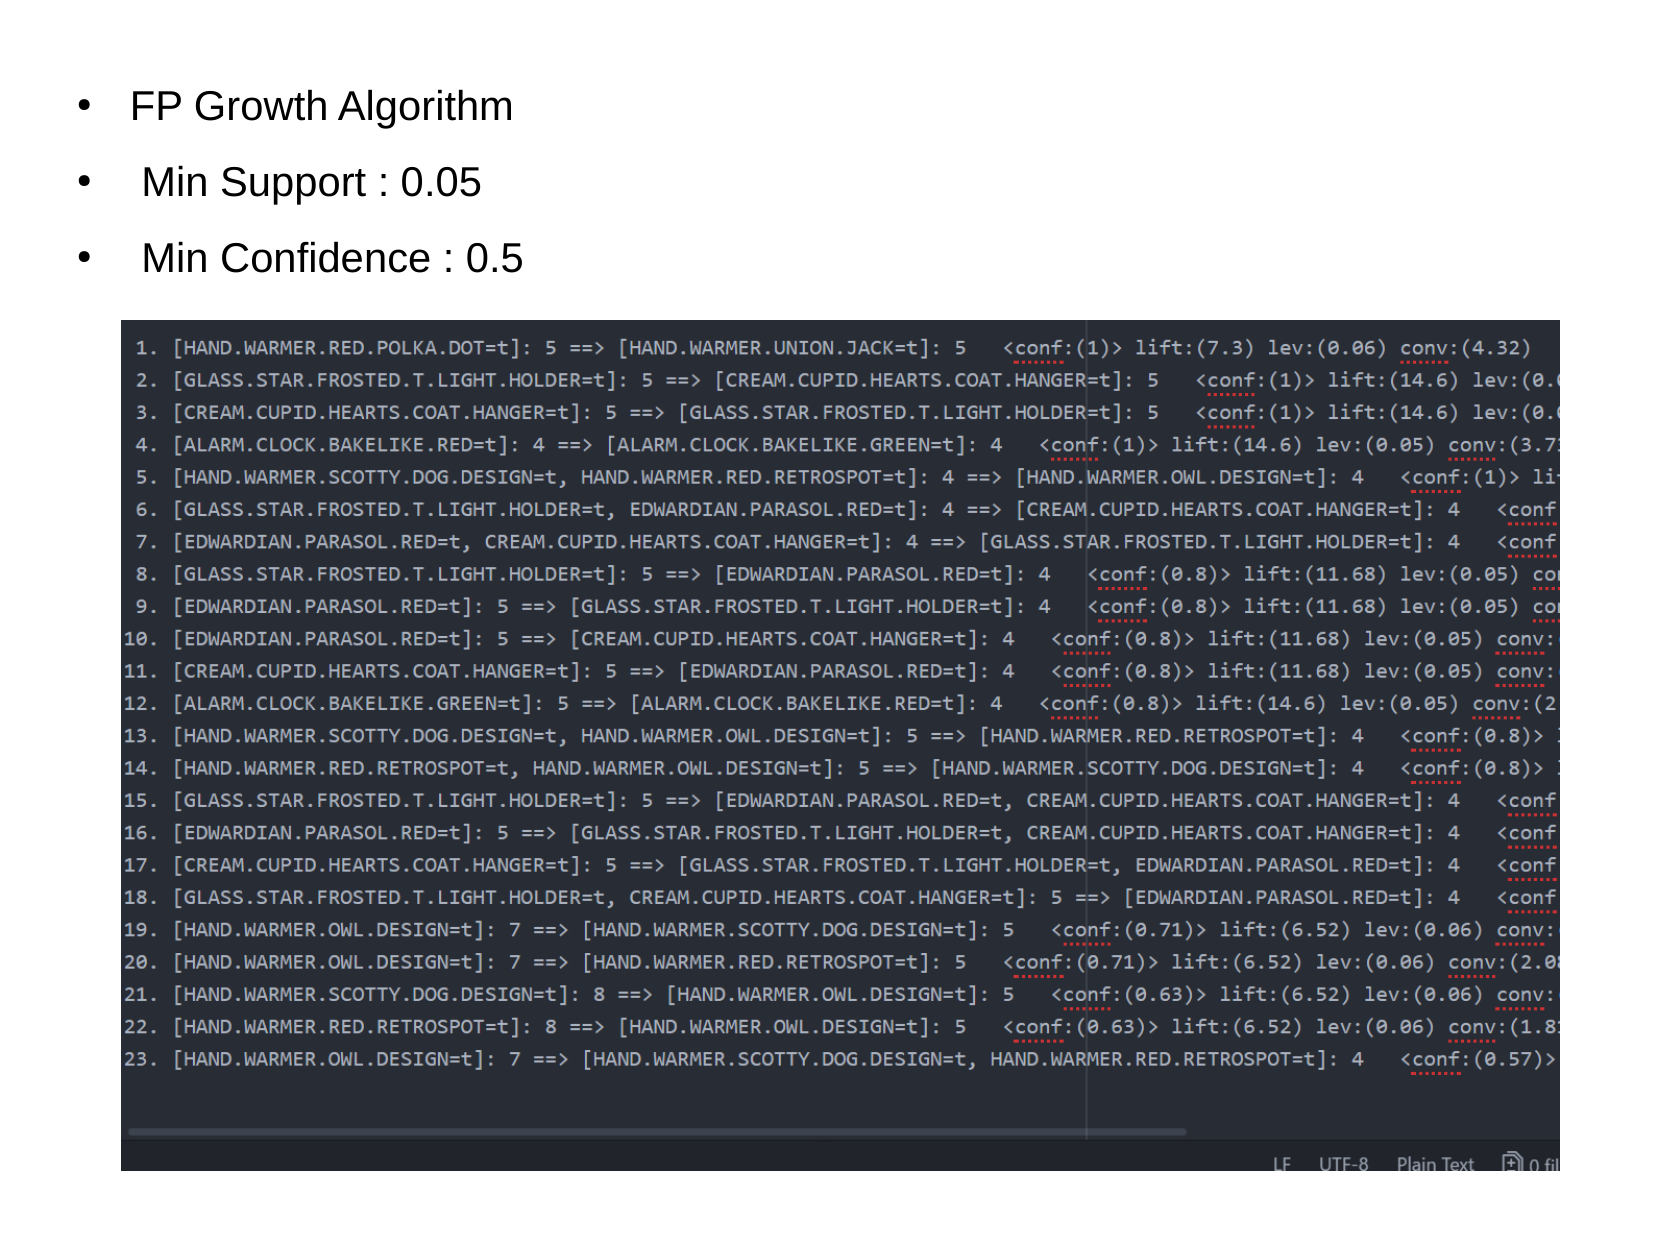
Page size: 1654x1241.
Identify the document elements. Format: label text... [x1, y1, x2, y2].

picture [121, 320, 1560, 1171]
list FP Growth Algorithm Min Support : 0.05 Min Confidence : 0.5 [59, 82, 1548, 802]
